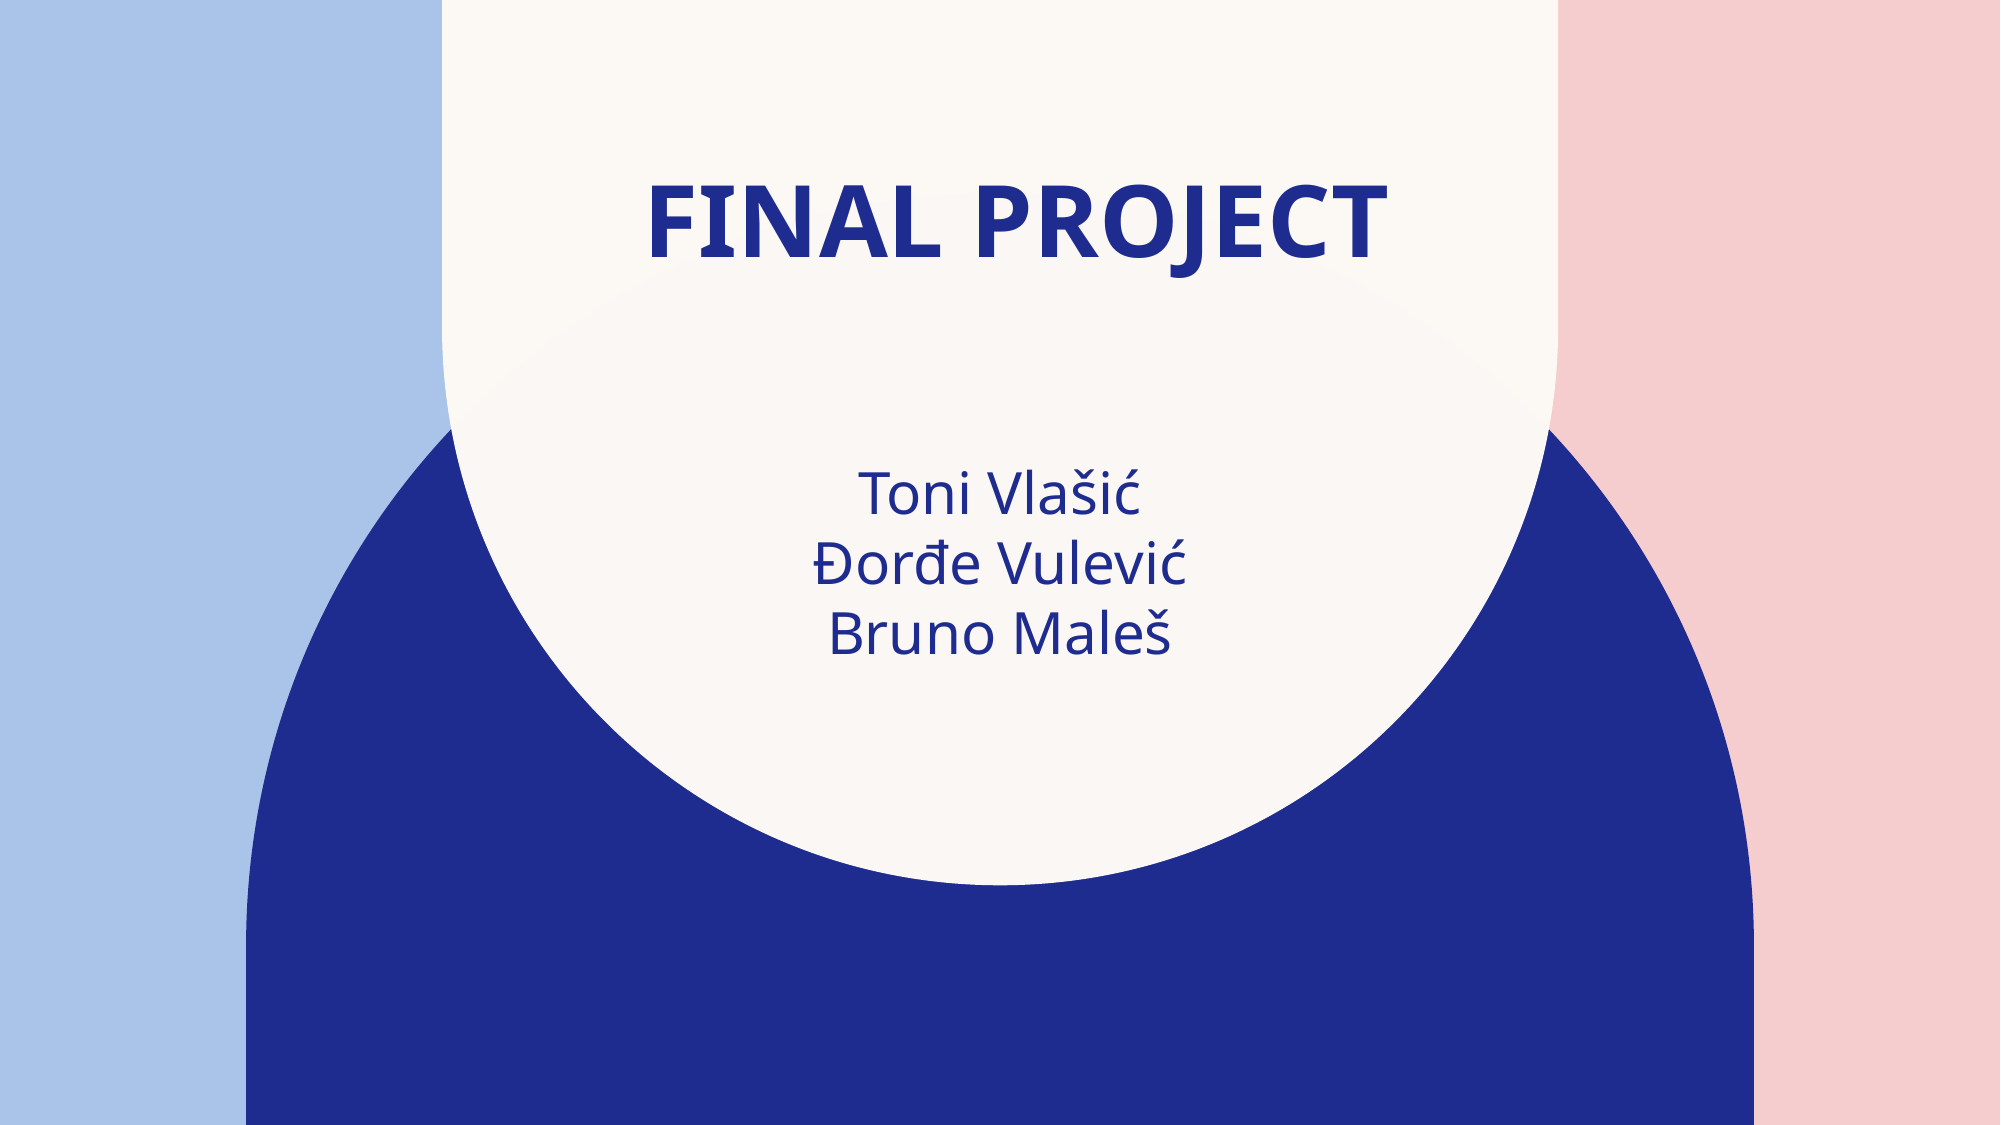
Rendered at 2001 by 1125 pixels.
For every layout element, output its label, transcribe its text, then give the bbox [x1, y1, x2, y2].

title FINAL PROJECT [492, 132, 1542, 303]
text_box Toni Vlašić Đorđe Vulević Bruno Maleš [709, 448, 1291, 677]
